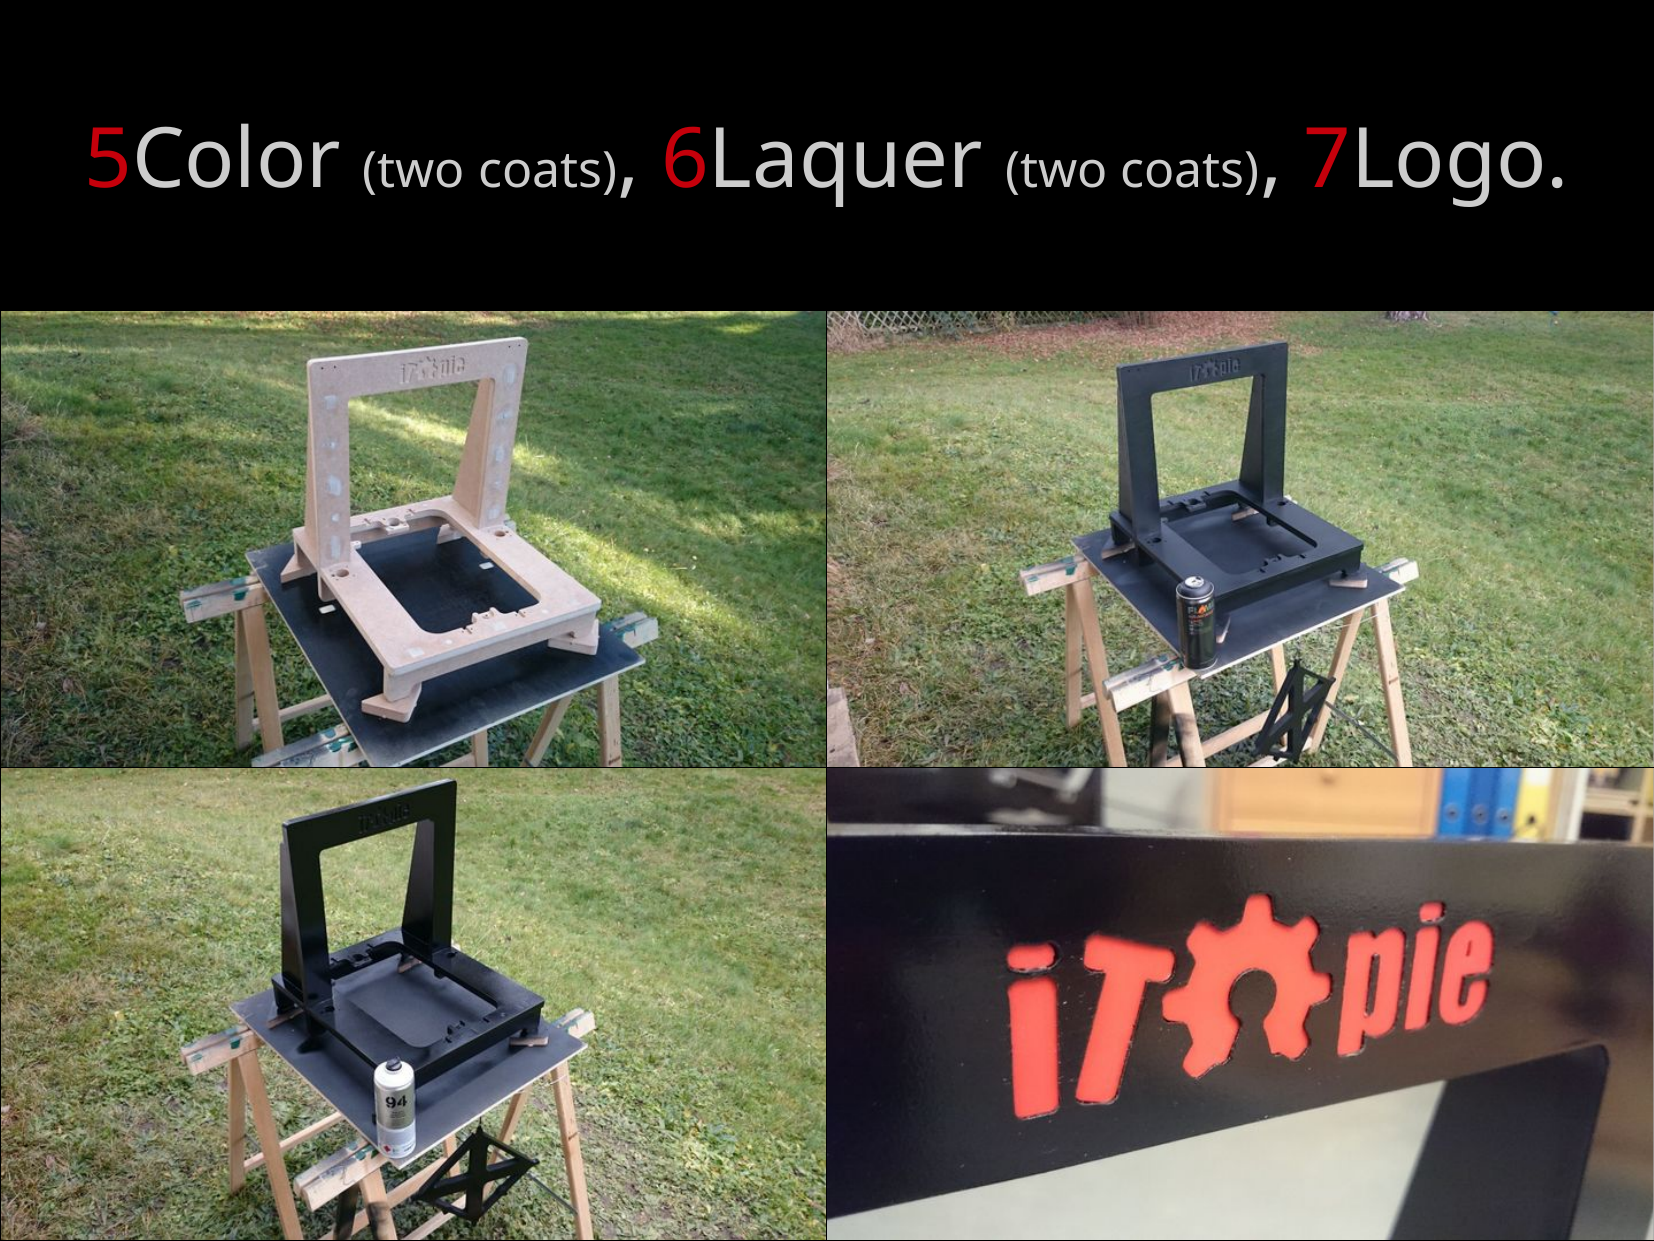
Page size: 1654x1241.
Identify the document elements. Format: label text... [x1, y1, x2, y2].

title 5Color (two coats), 6Laquer (two coats), 7Logo. [0, 0, 1654, 311]
picture [0, 311, 1654, 1241]
